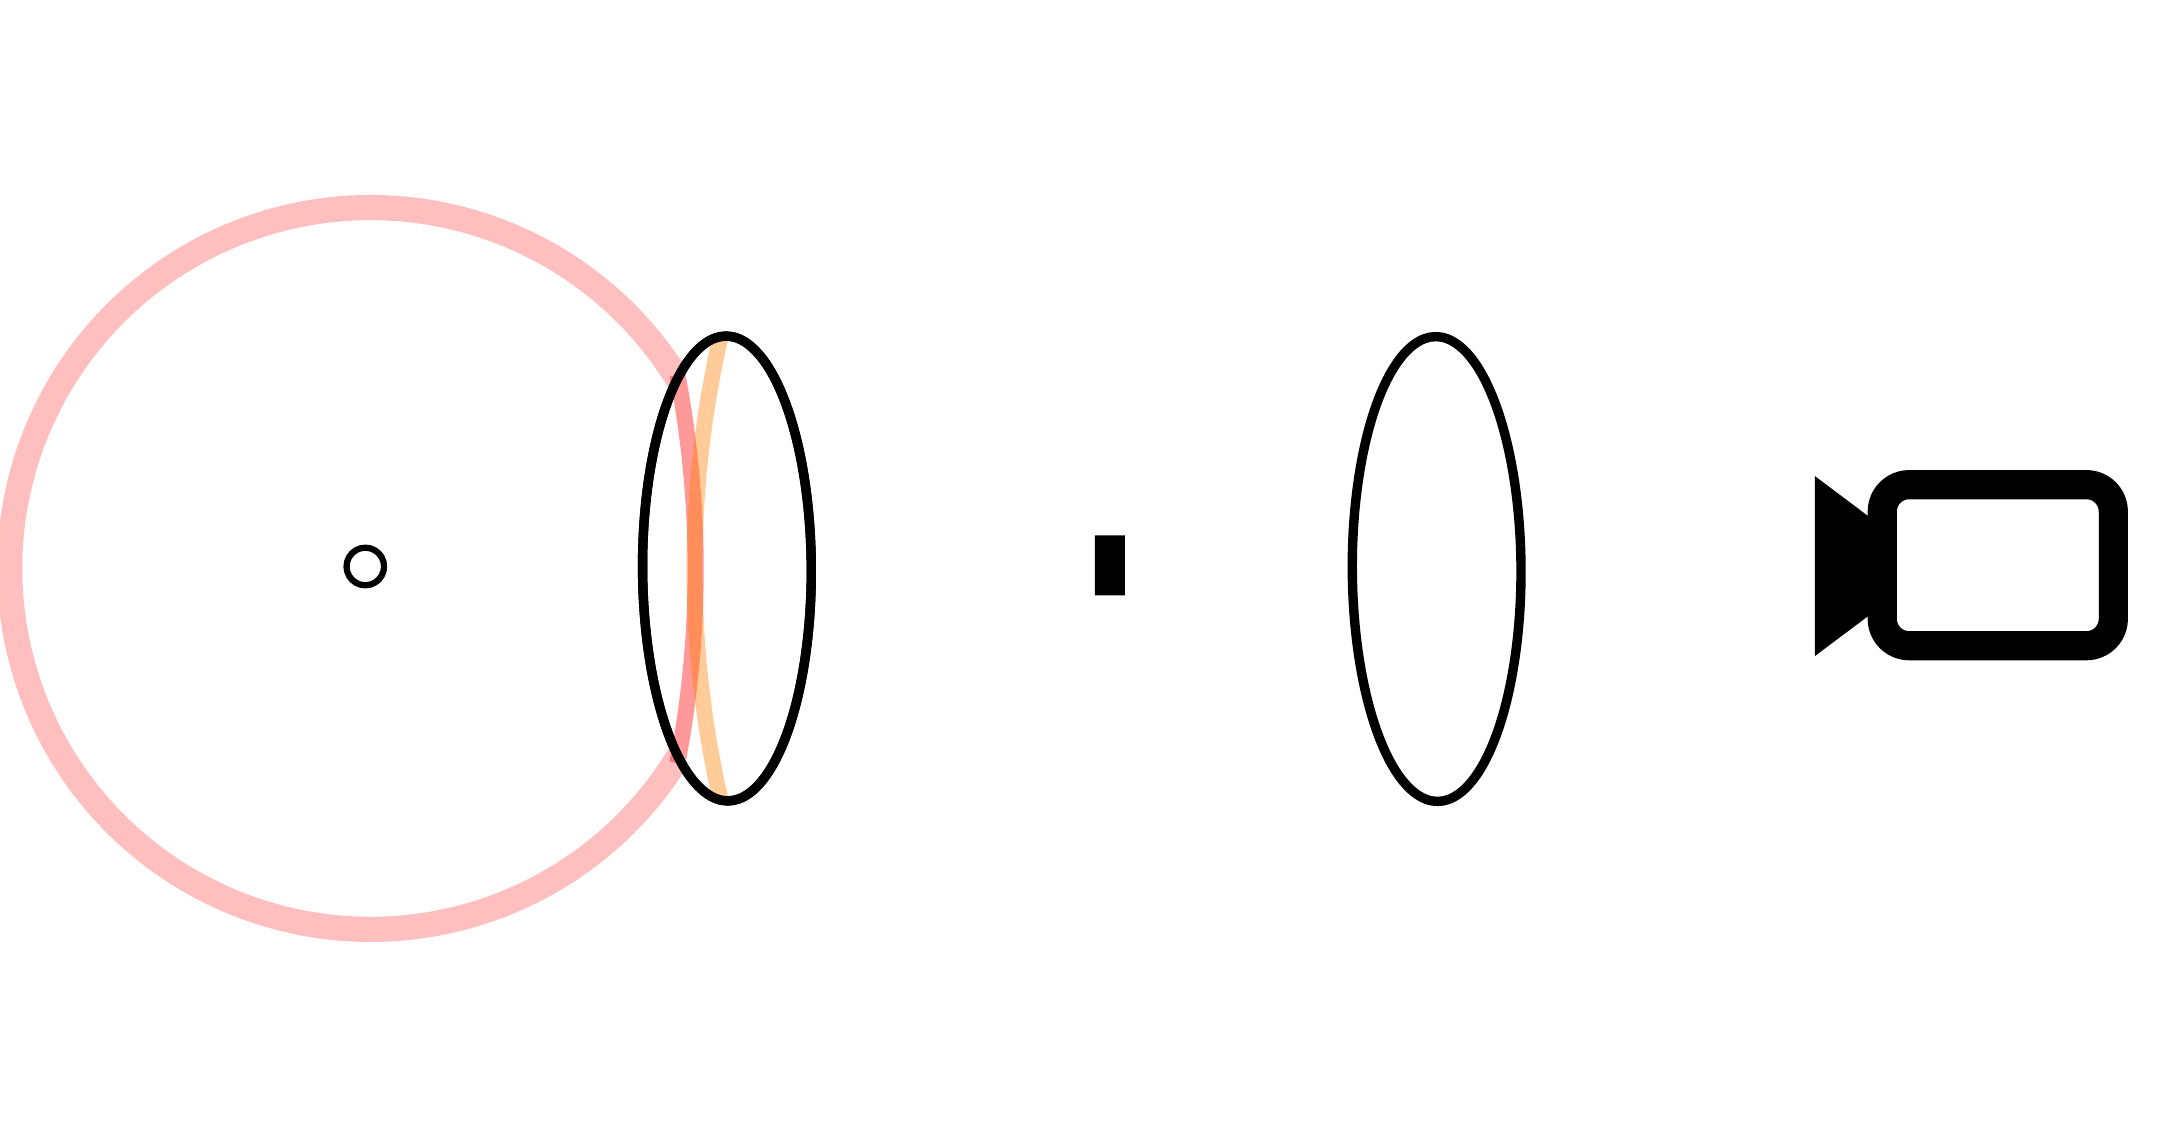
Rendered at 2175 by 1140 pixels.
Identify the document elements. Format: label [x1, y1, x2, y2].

text_box [1094, 535, 1125, 596]
text_box [1882, 484, 2114, 646]
text_box [1352, 336, 1522, 802]
text_box [0, 194, 682, 942]
text_box [648, 341, 806, 796]
text_box [1814, 476, 1875, 657]
